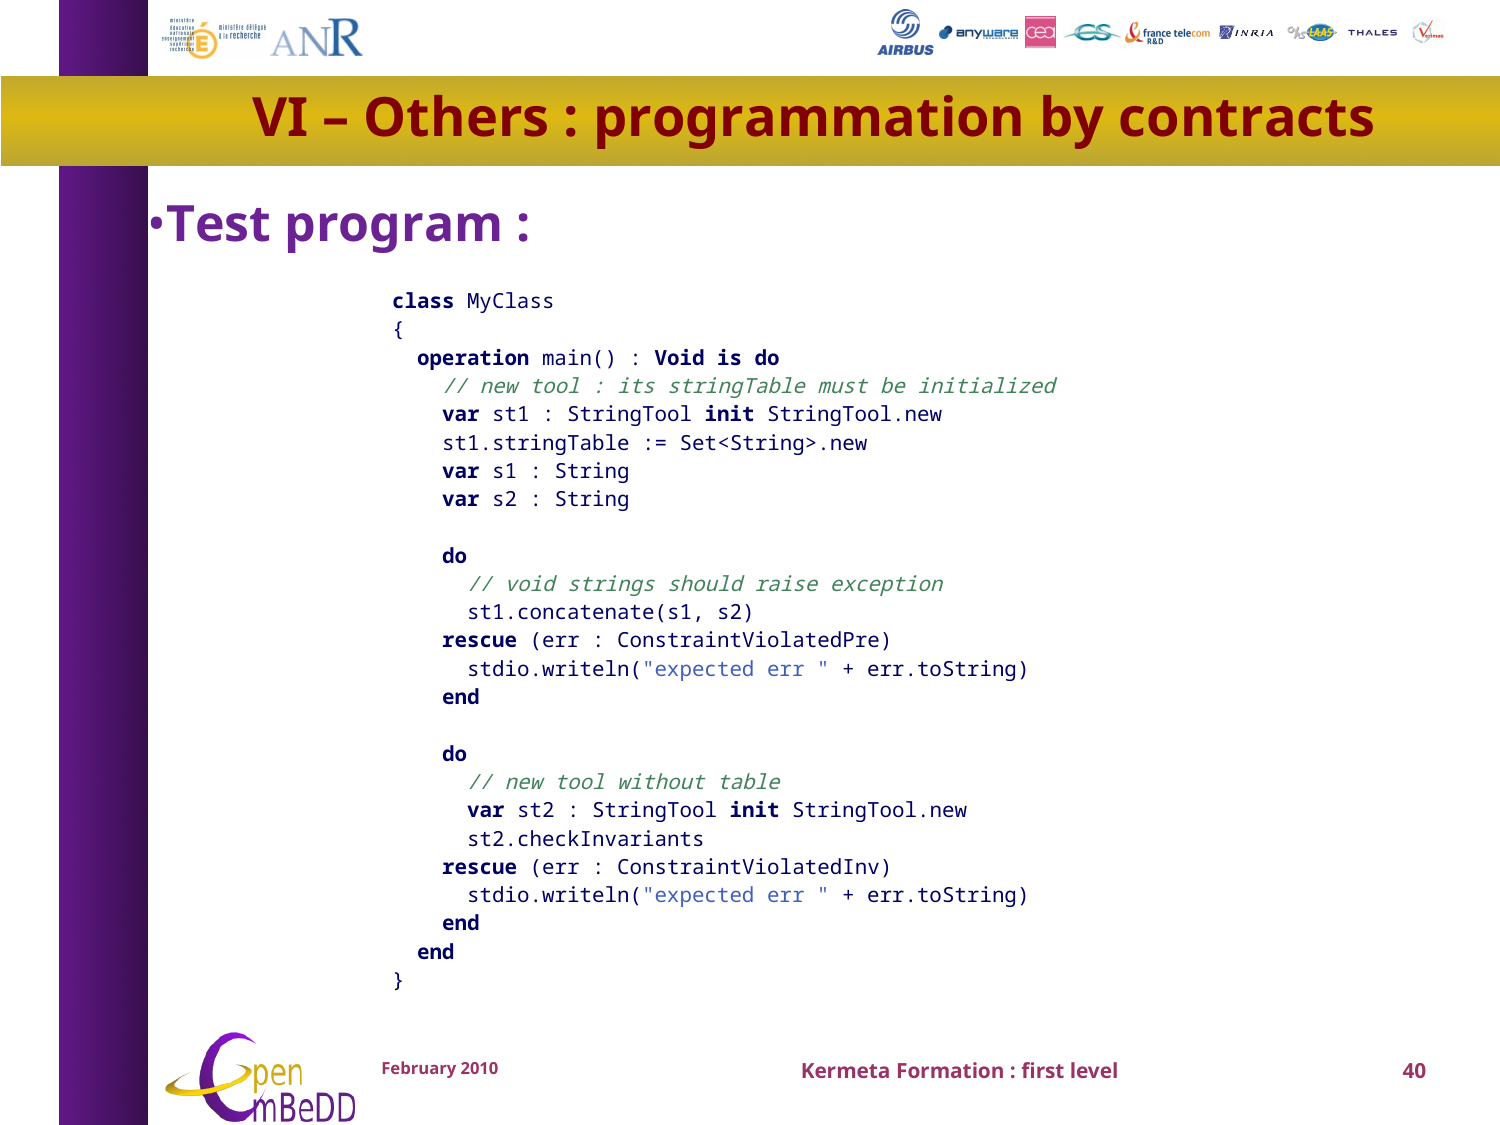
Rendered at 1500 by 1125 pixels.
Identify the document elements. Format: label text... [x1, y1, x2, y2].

text_box Kermeta Formation : first level [531, 1049, 1387, 1101]
list Test program : [147, 191, 1488, 253]
title VI – Others : programmation by contracts [147, 82, 1481, 148]
text_box class MyClass { operation main() : Void is do // new tool : its stringTable must be initialized var st1 : StringTool init StringTool.new st1.stringTable := Set<String>.new var s1 : String var s2 : String do // void strings should raise exception st1.concatenate(s1, s2) rescue (err : ConstraintViolatedPre) stdio.writeln("expected err " + err.toString) end do // new tool without table var st2 : StringTool init StringTool.new st2.checkInvariants rescue (err : ConstraintViolatedInv) stdio.writeln("expected err " + err.toString) end end } [377, 345, 1282, 935]
text_box [1387, 1049, 1482, 1101]
text_box February 2010 [366, 1049, 531, 1101]
